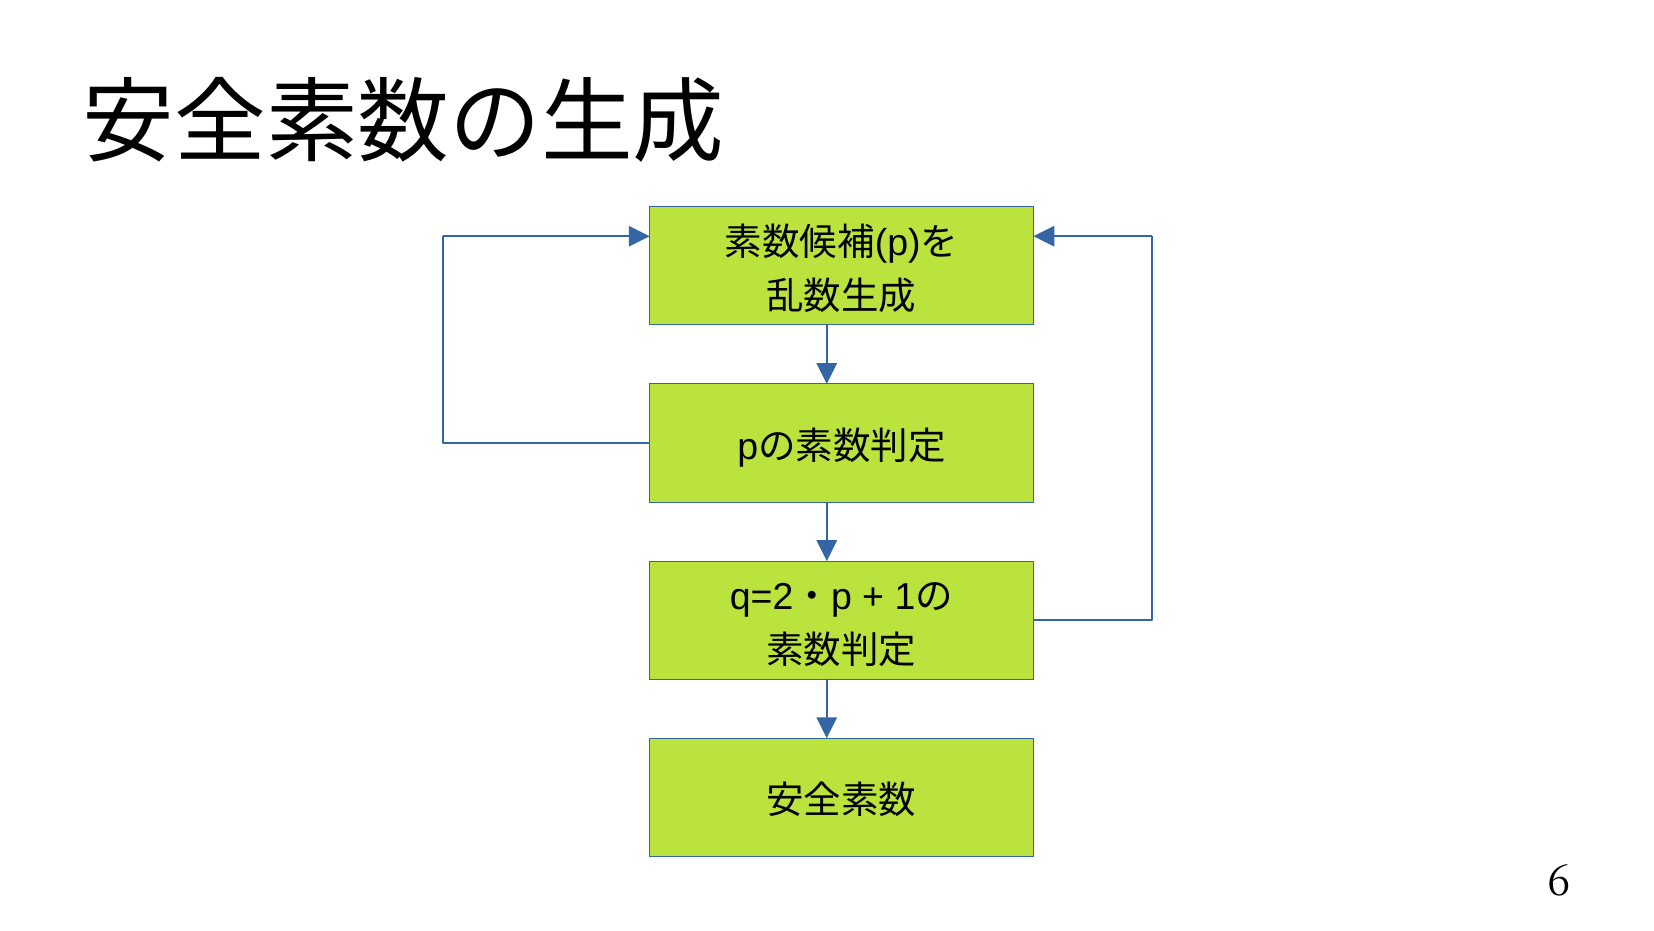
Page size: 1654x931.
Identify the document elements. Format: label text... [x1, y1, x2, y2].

text_box 素数候補(p)を 乱数生成 [649, 206, 1034, 325]
text_box pの素数判定 [649, 383, 1034, 503]
text_box q=2・p + 1の 素数判定 [649, 561, 1034, 680]
text_box 安全素数 [649, 738, 1034, 857]
title 安全素数の生成 [82, 37, 1571, 193]
